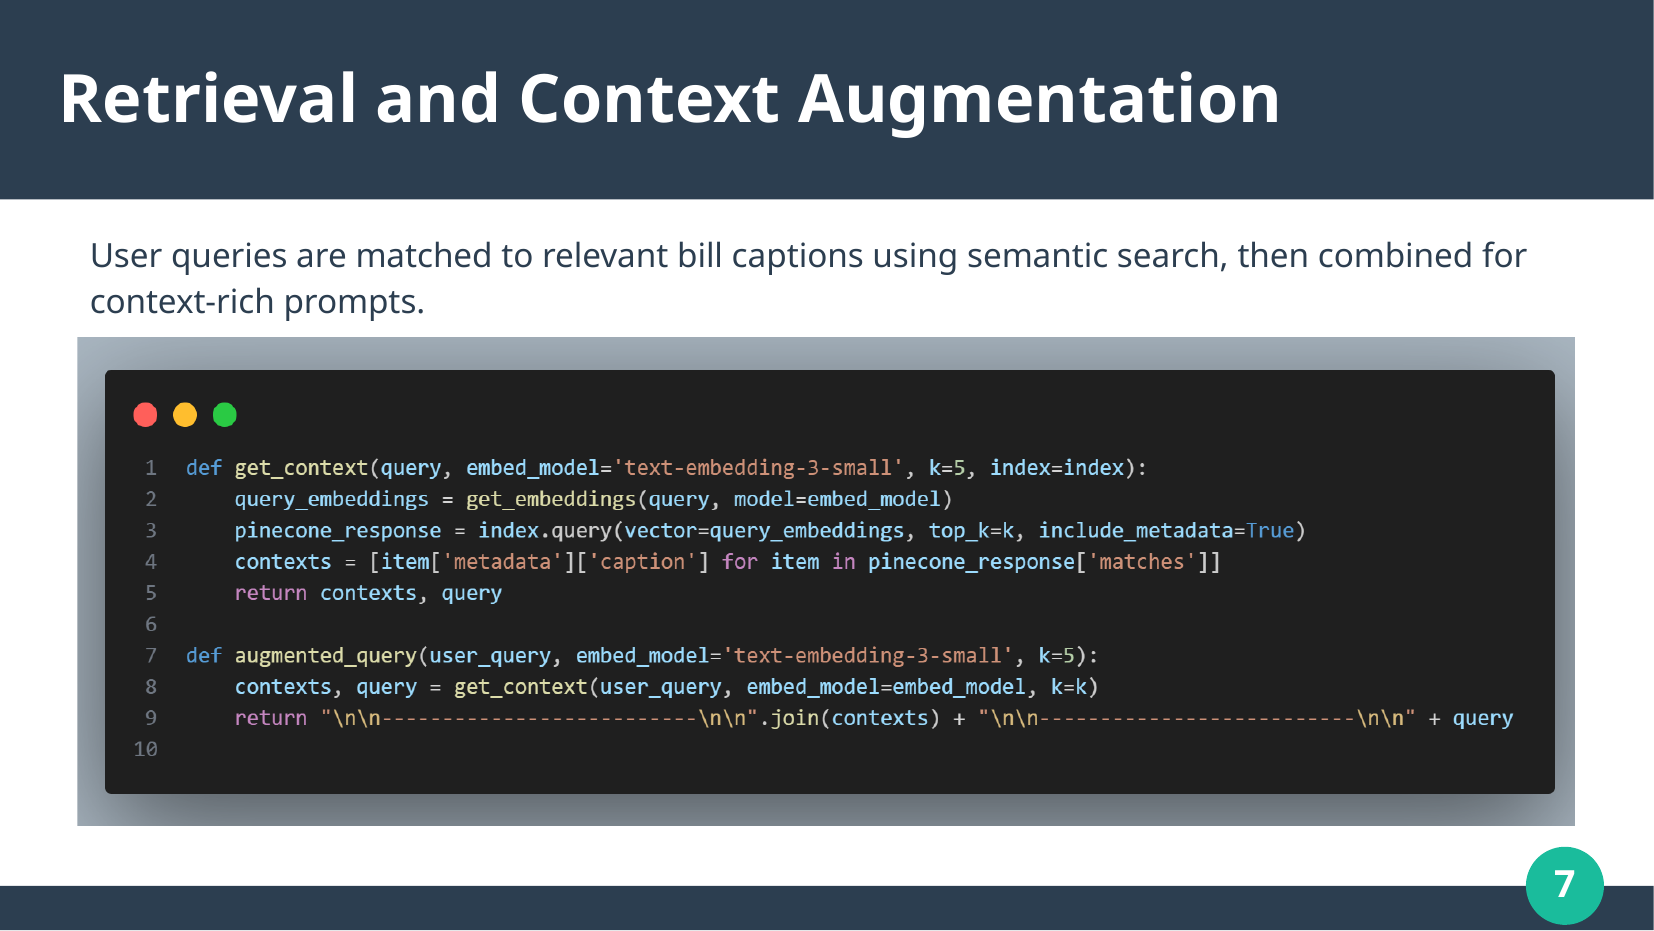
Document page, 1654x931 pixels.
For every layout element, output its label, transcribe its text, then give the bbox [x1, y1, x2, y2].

picture [77, 337, 1576, 826]
text_box User queries are matched to relevant bill captions using semantic search, then combined for context-rich prompts. [75, 225, 1599, 269]
text_box [1505, 848, 1625, 923]
title Retrieval and Context Augmentation [59, 37, 1595, 155]
